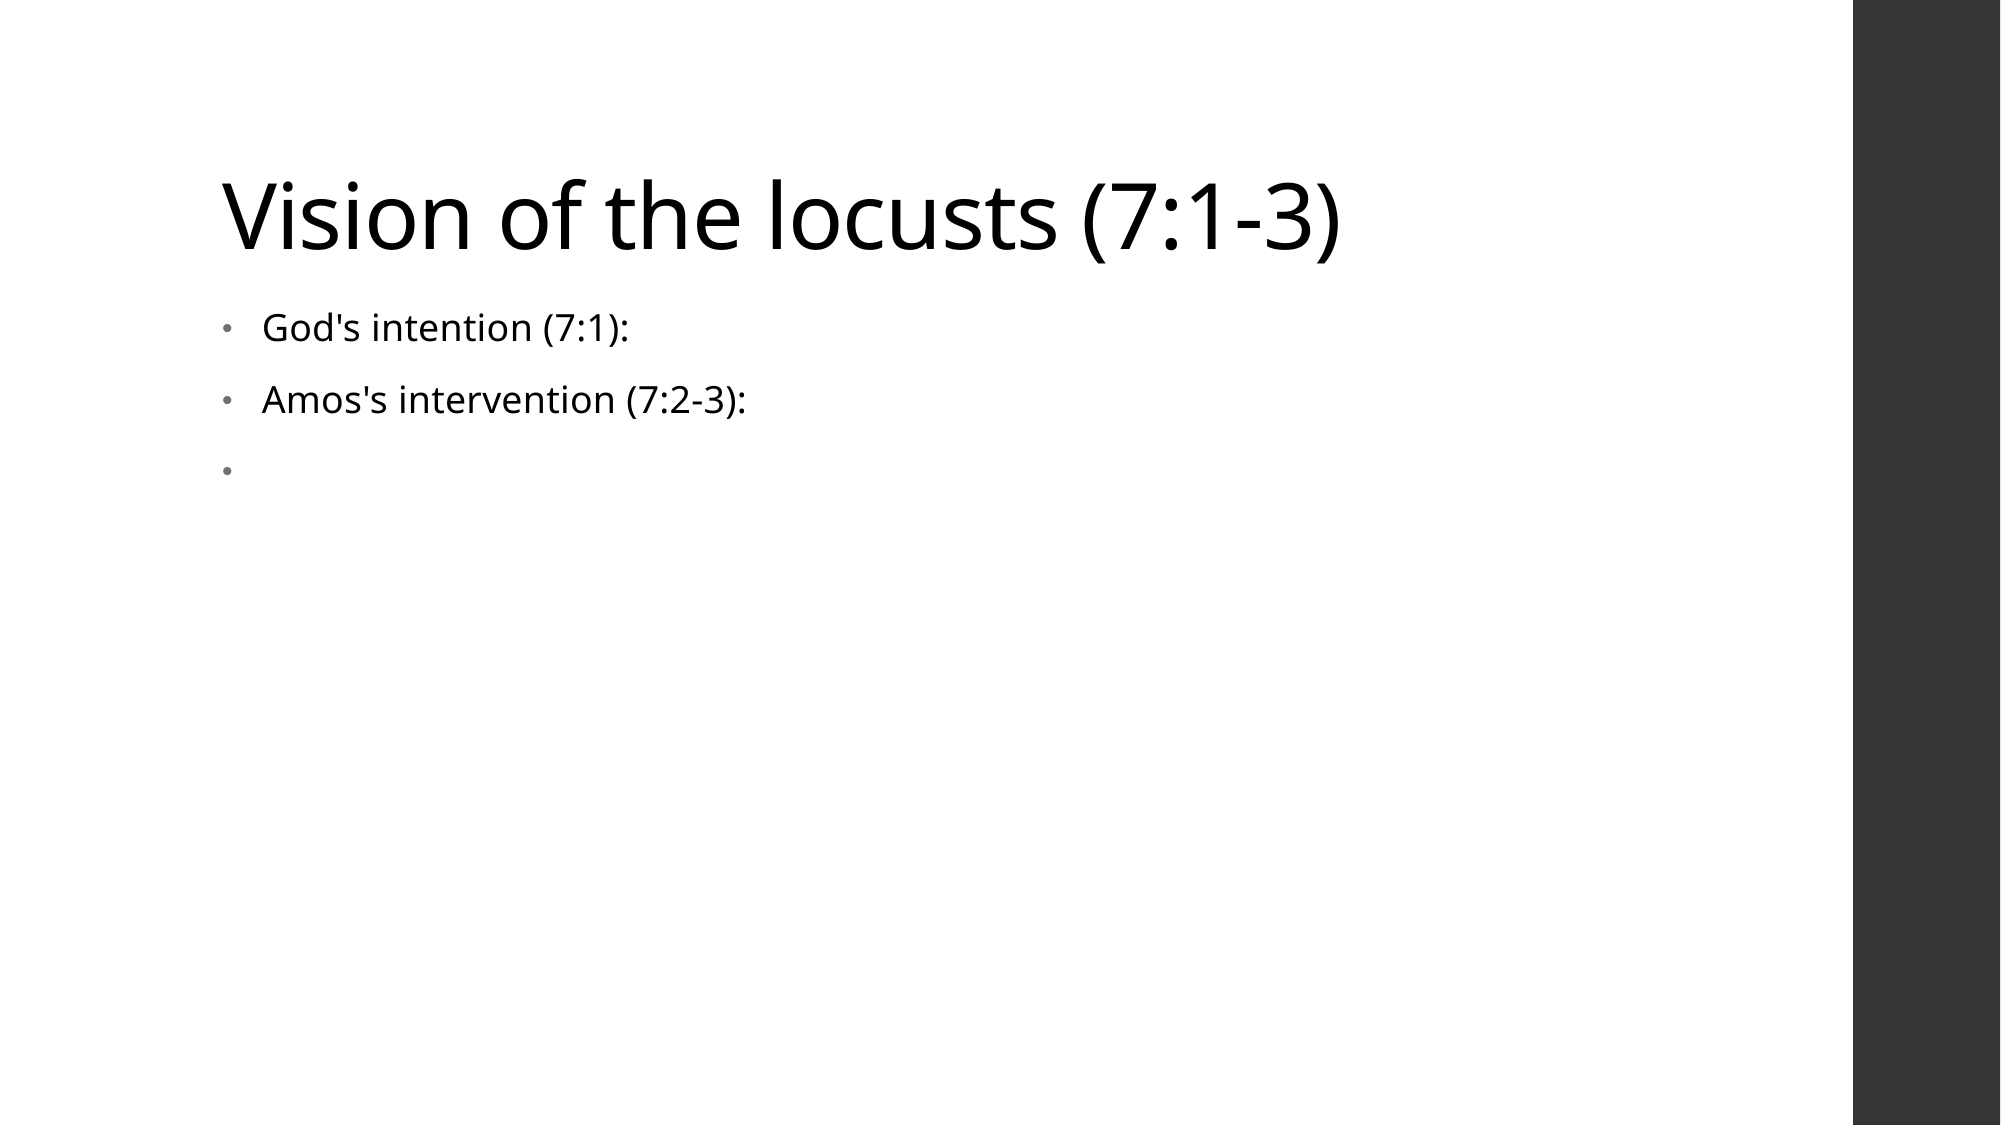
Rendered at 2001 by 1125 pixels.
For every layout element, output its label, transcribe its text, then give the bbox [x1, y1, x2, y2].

list God's intention (7:1): Amos's intervention (7:2-3): [206, 299, 1617, 1014]
title Vision of the locusts (7:1-3) [206, 60, 1797, 278]
